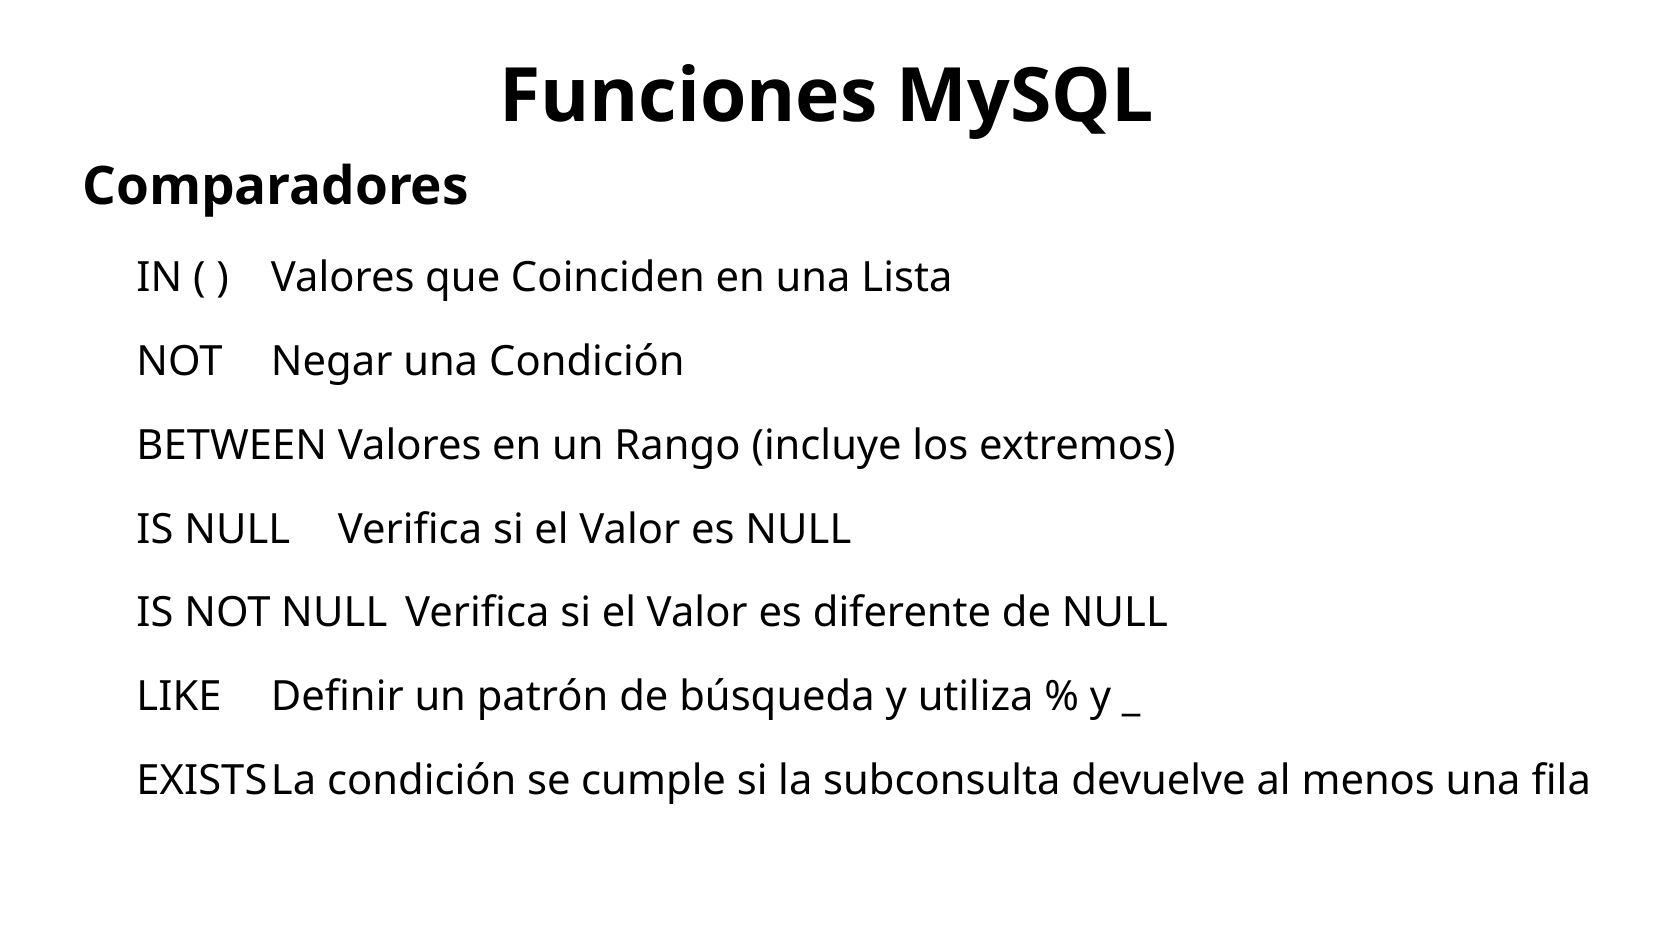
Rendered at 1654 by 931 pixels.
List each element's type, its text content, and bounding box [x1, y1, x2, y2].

title Funciones MySQL [82, 37, 1571, 147]
list Comparadores IN ( ) Valores que Coinciden en una Lista NOT Negar una Condición BETWEEN Valores en un Rango (incluye los extremos) IS NULL Verifica si el Valor es NULL IS NOT NULL Verifica si el Valor es diferente de NULL LIKE Definir un patrón de búsqueda y utiliza % y _ EXISTS La condición se cumple si la subconsulta devuelve al menos una fila [82, 147, 1595, 857]
